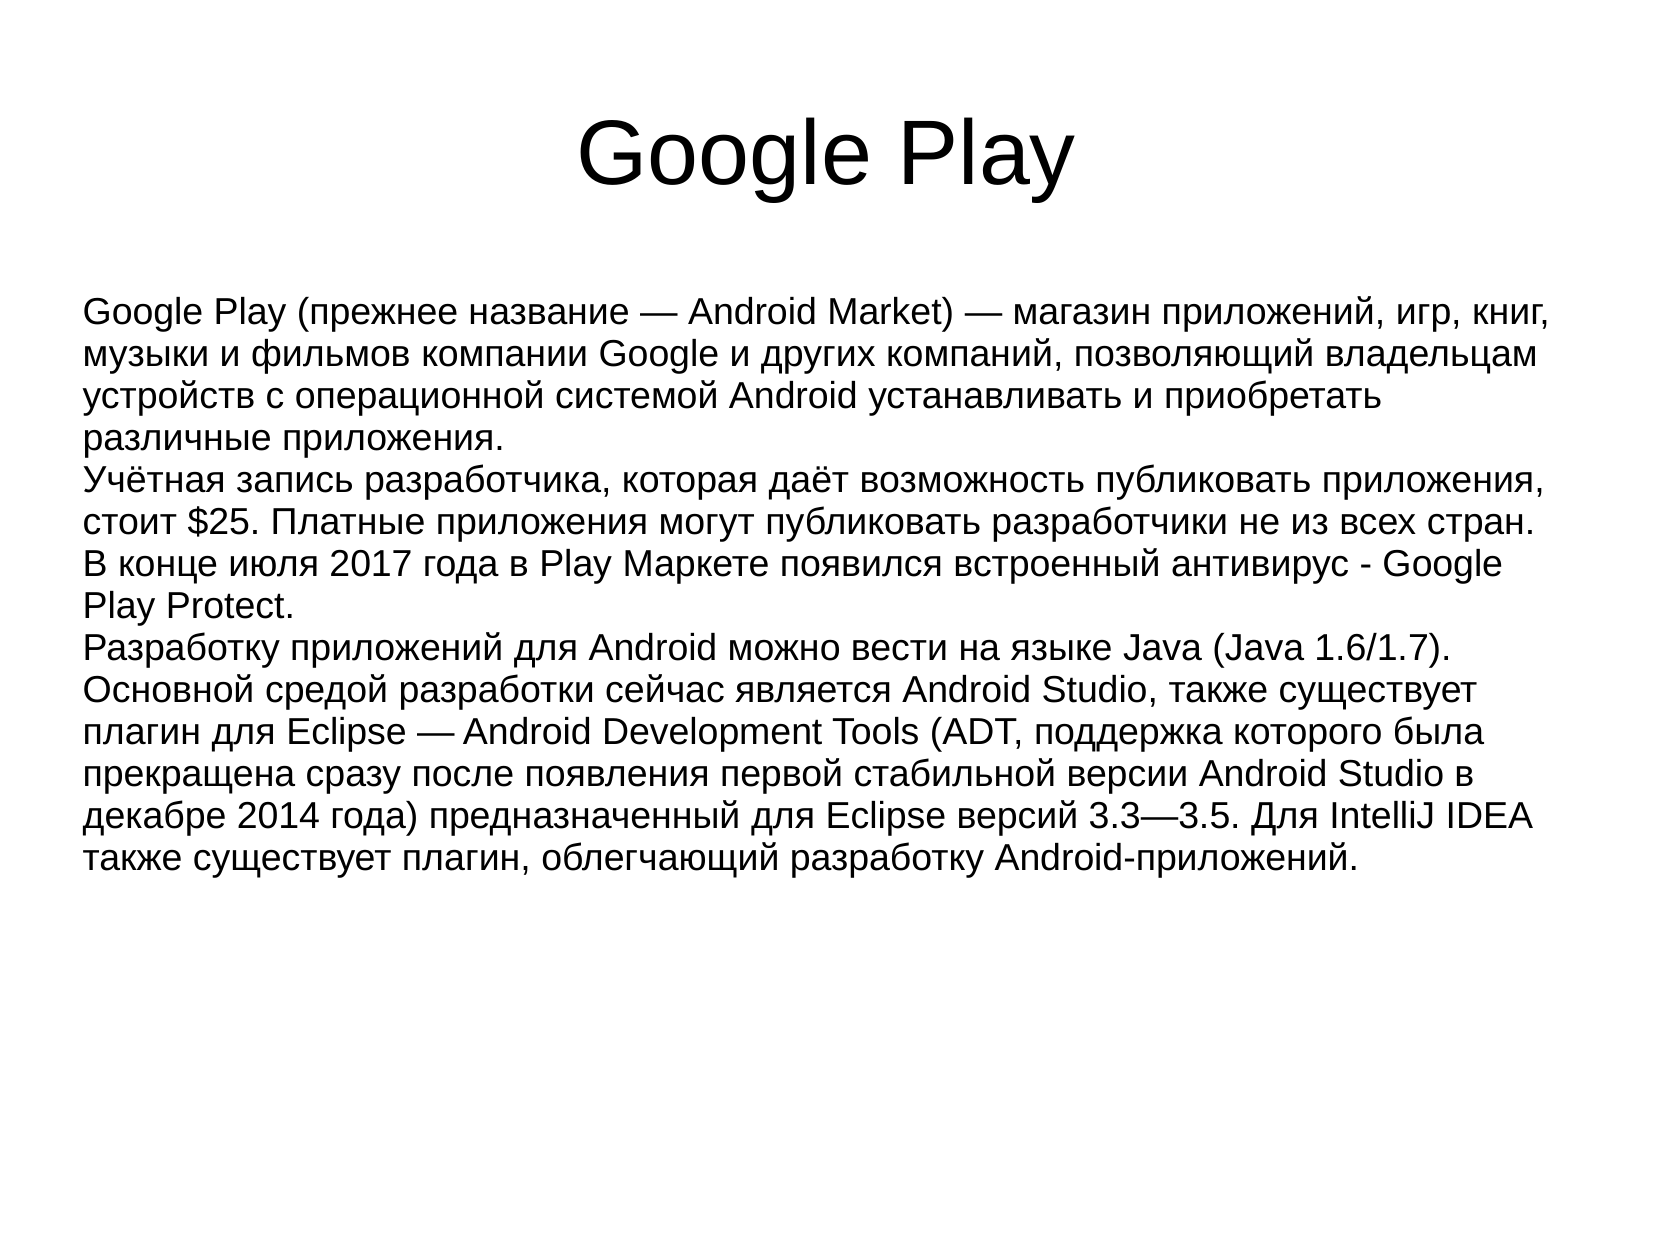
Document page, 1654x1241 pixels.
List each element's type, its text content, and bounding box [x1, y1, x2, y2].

subtitle Google Play (прежнее название — Android Market) — магазин приложений, игр, книг, музыки и фильмов компании Google и других компаний, позволяющий владельцам устройств с операционной системой Android устанавливать и приобретать различные приложения. Учётная запись разработчика, которая даёт возможность публиковать приложения, стоит $25. Платные приложения могут публиковать разработчики не из всех стран. В конце июля 2017 года в Play Маркете появился встроенный антивирус - Google Play Protect. Разработку приложений для Android можно вести на языке Java (Java 1.6/1.7). Основной средой разработки сейчас является Android Studio, также существует плагин для Eclipse — Android Development Tools (ADT, поддержка которого была прекращена сразу после появления первой стабильной версии Android Studio в декабре 2014 года) предназначенный для Eclipse версий 3.3—3.5. Для IntelliJ IDEA также существует плагин, облегчающий разработку Android-приложений. [82, 290, 1571, 1109]
title Google Play [82, 49, 1571, 257]
